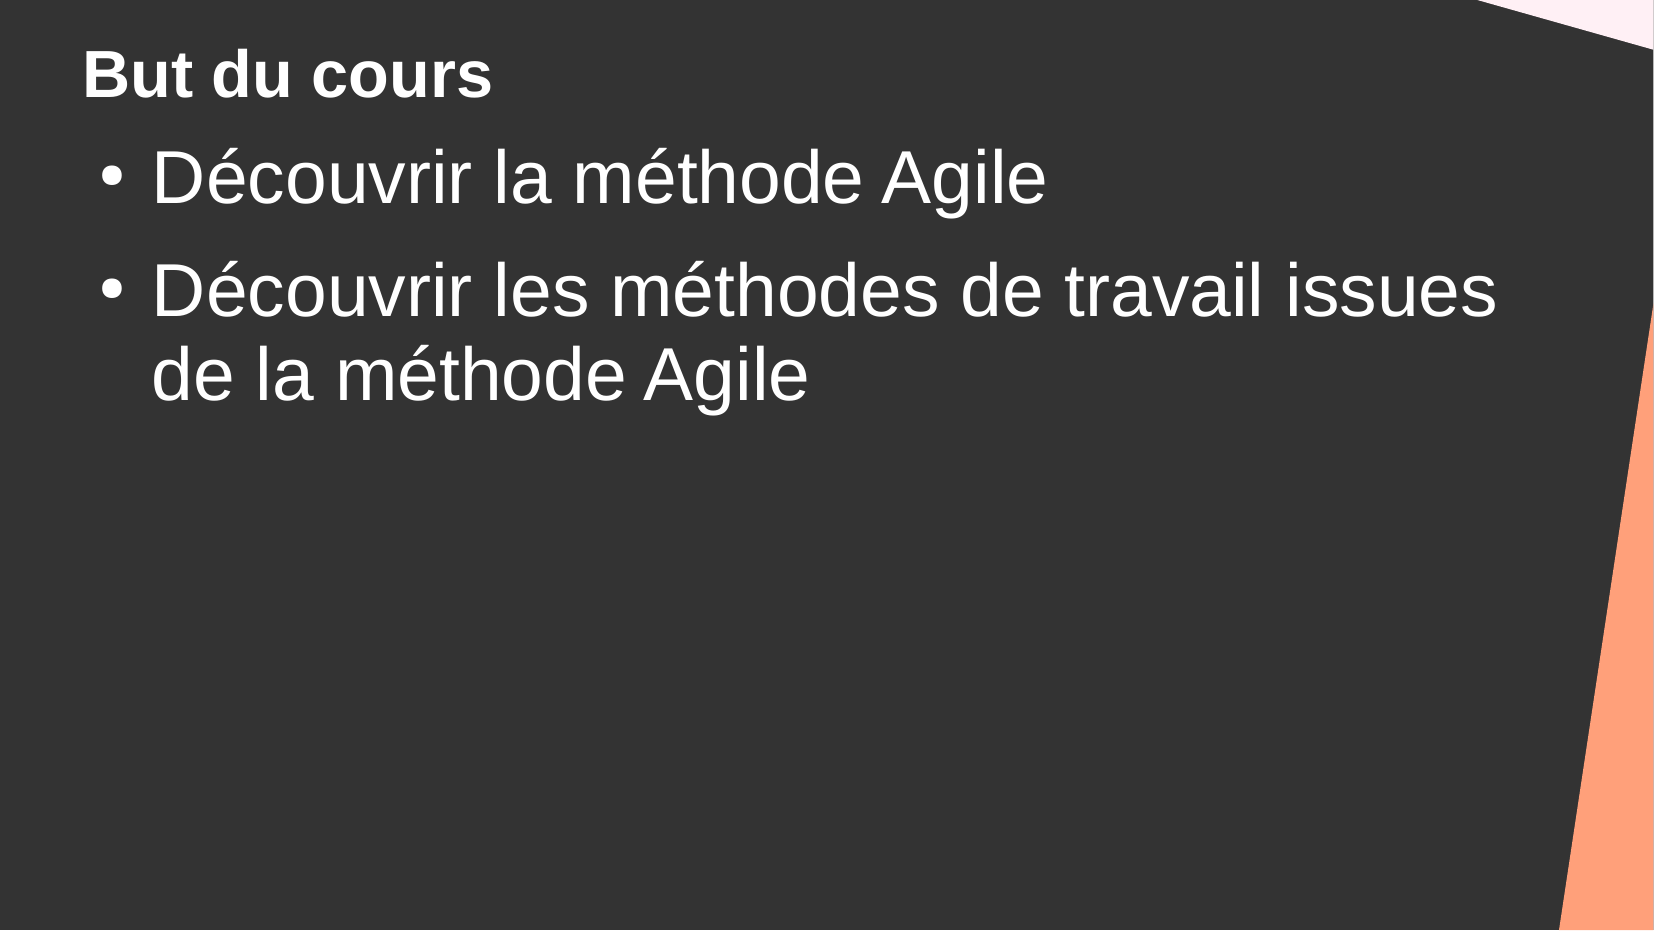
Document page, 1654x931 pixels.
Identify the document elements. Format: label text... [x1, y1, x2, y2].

text_box [1477, 0, 1654, 50]
text_box [1558, 299, 1654, 931]
list Découvrir la méthode Agile Découvrir les méthodes de travail issues de la méthode Agile [80, 135, 1560, 762]
title But du cours [82, 37, 1571, 122]
